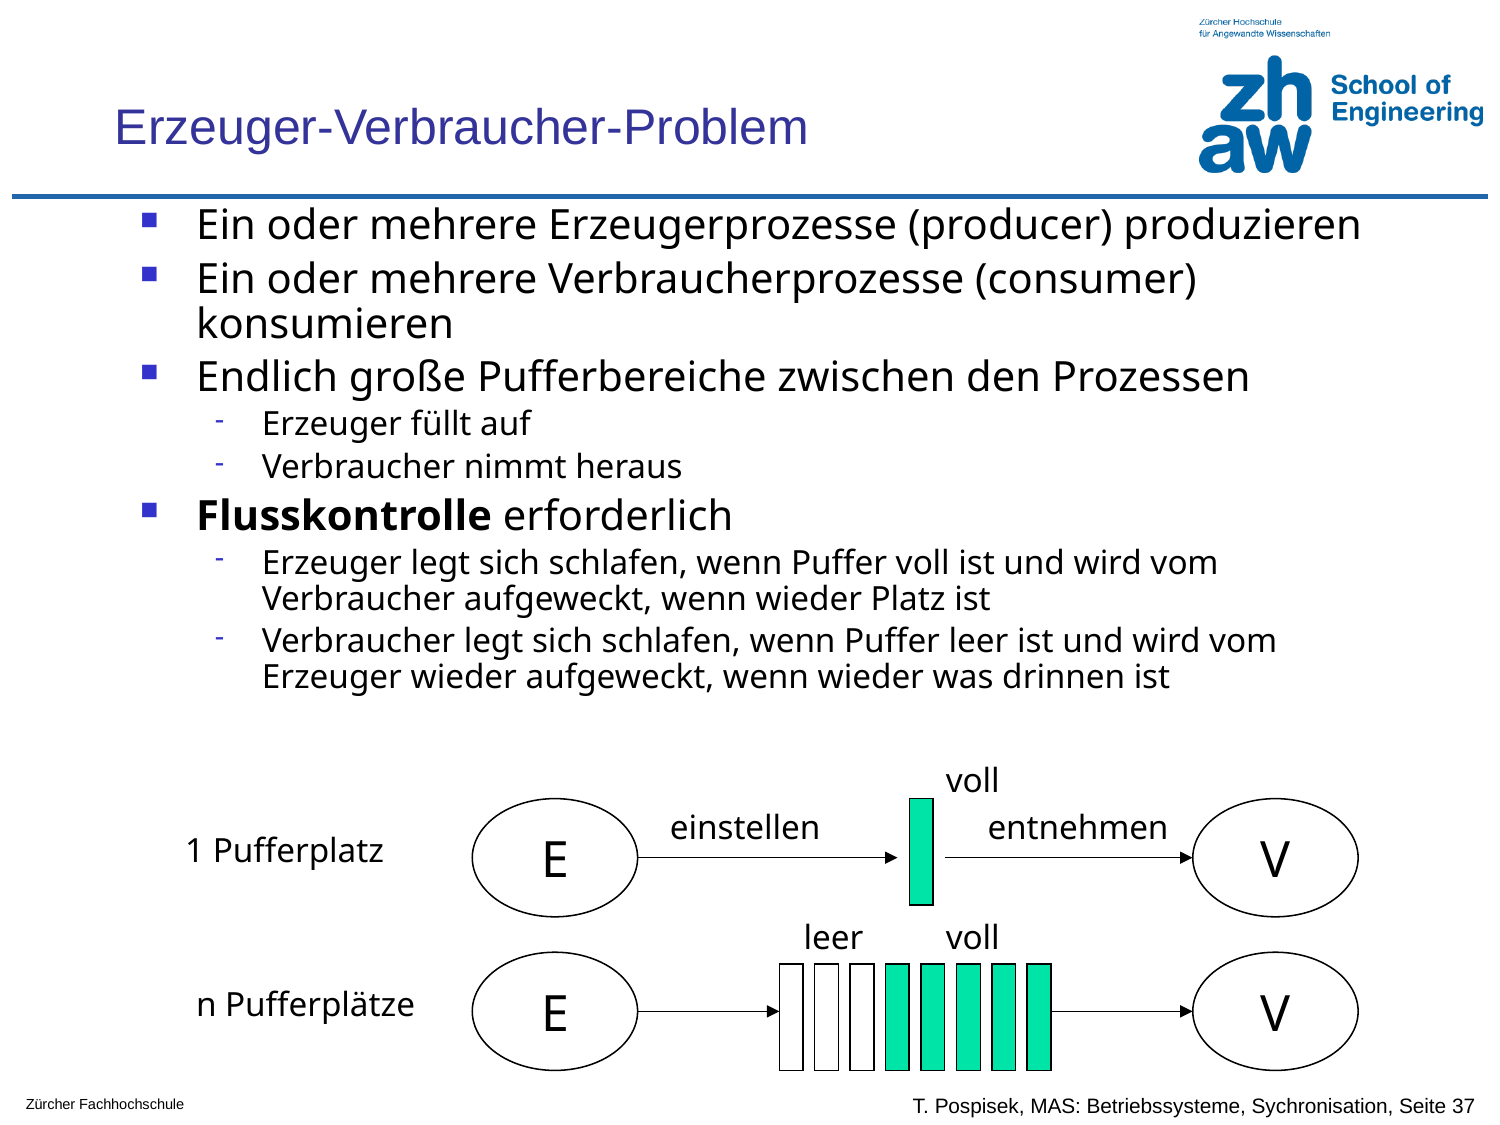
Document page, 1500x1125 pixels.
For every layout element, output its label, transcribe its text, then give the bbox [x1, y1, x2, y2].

text_box leer [788, 908, 879, 964]
picture [1199, 19, 1483, 173]
text_box voll [931, 751, 1015, 807]
text_box [920, 963, 931, 1071]
text_box n Pufferplätze [181, 975, 431, 1031]
text_box V [1192, 952, 1359, 1071]
text_box voll [931, 908, 1015, 964]
text_box 1 Pufferplatz [170, 821, 400, 877]
list Ein oder mehrere Erzeugerprozesse (producer) produzieren Ein oder mehrere Verbraucherprozesse (consumer) konsumieren Endlich große Pufferbereiche zwischen den Prozessen Erzeuger füllt auf Verbraucher nimmt heraus Flusskontrolle erforderlich Erzeuger legt sich schlafen, wenn Puffer voll ist und wird vom Verbraucher aufgeweckt, wenn wieder Platz ist Verbraucher legt sich schlafen, wenn Puffer leer ist und wird vom Erzeuger wieder aufgeweckt, wenn wieder was drinnen ist [125, 196, 1400, 699]
text_box E [472, 952, 638, 1071]
text_box einstellen [655, 798, 836, 854]
title Erzeuger-Verbraucher-Problem [99, 50, 1379, 163]
text_box [885, 963, 910, 1071]
text_box E [472, 798, 638, 917]
text_box entnehmen [972, 798, 1184, 854]
text_box V [1192, 798, 1359, 917]
